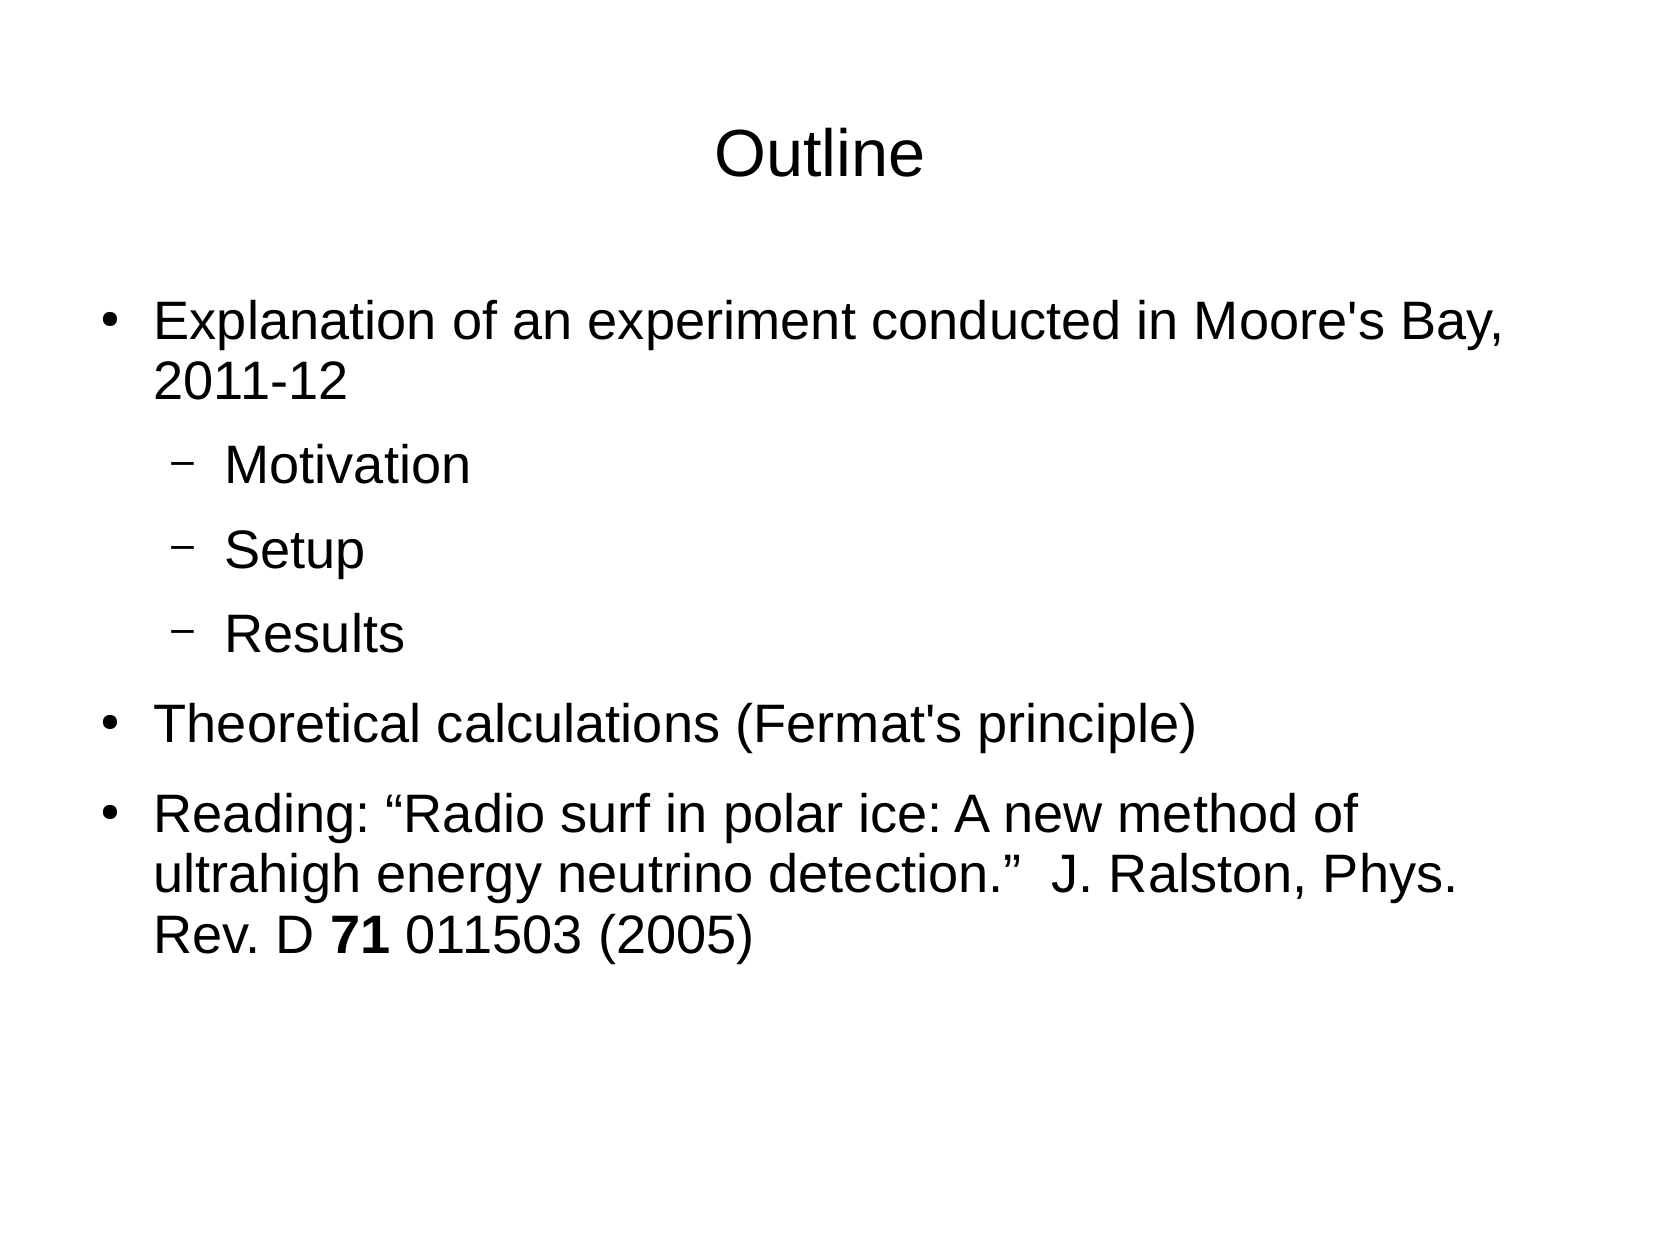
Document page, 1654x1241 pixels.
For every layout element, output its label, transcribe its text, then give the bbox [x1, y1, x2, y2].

title Outline [82, 49, 1571, 257]
list Explanation of an experiment conducted in Moore's Bay, 2011-12 Motivation Setup Results Theoretical calculations (Fermat's principle) Reading: “Radio surf in polar ice: A new method of ultrahigh energy neutrino detection.” J. Ralston, Phys. Rev. D 71 011503 (2005) [82, 290, 1571, 1010]
